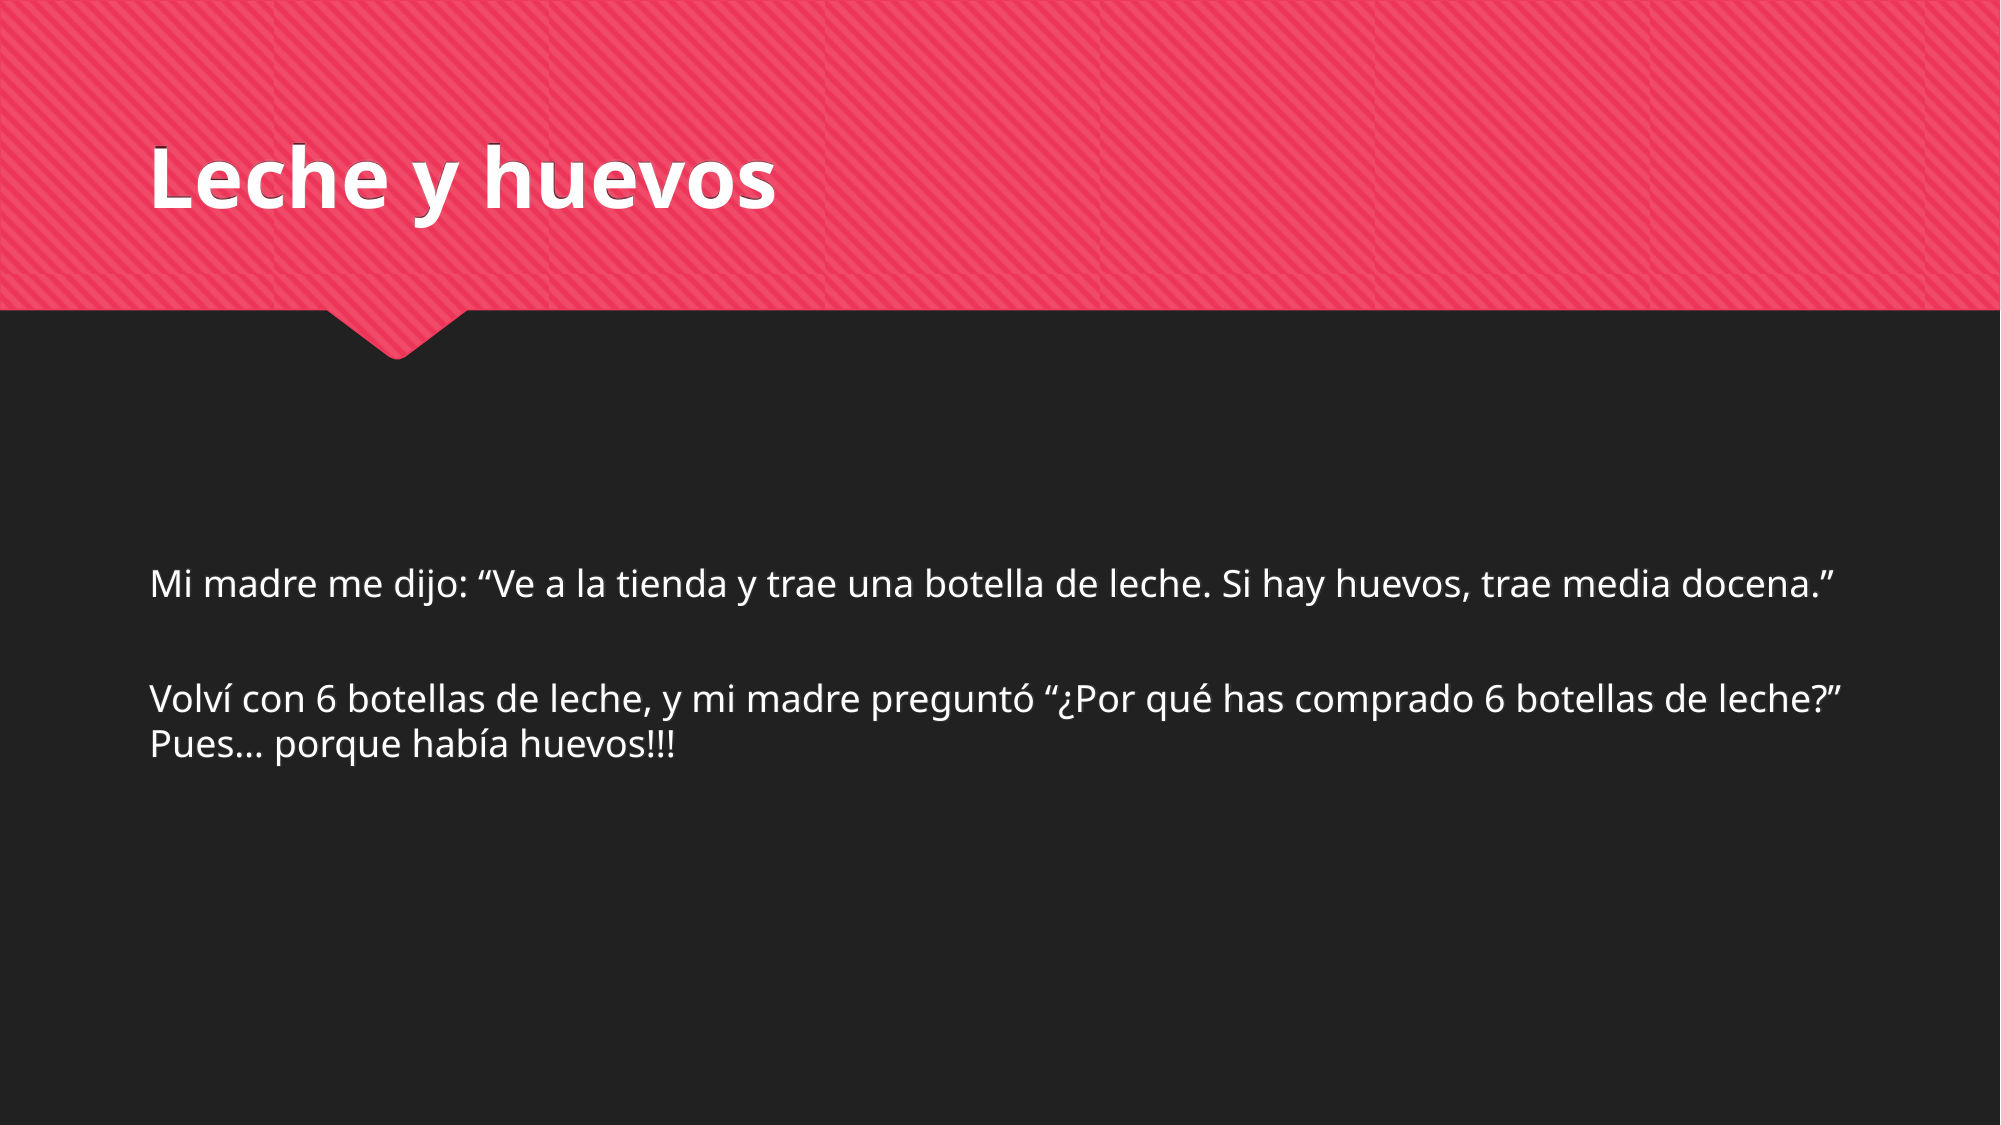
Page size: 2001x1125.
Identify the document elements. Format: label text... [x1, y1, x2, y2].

title Leche y huevos [132, 73, 1868, 233]
list Mi madre me dijo: “Ve a la tienda y trae una botella de leche. Si hay huevos, trae media docena.” Volví con 6 botellas de leche, y mi madre preguntó “¿Por qué has comprado 6 botellas de leche?” Pues… porque había huevos!!! [134, 364, 1866, 962]
